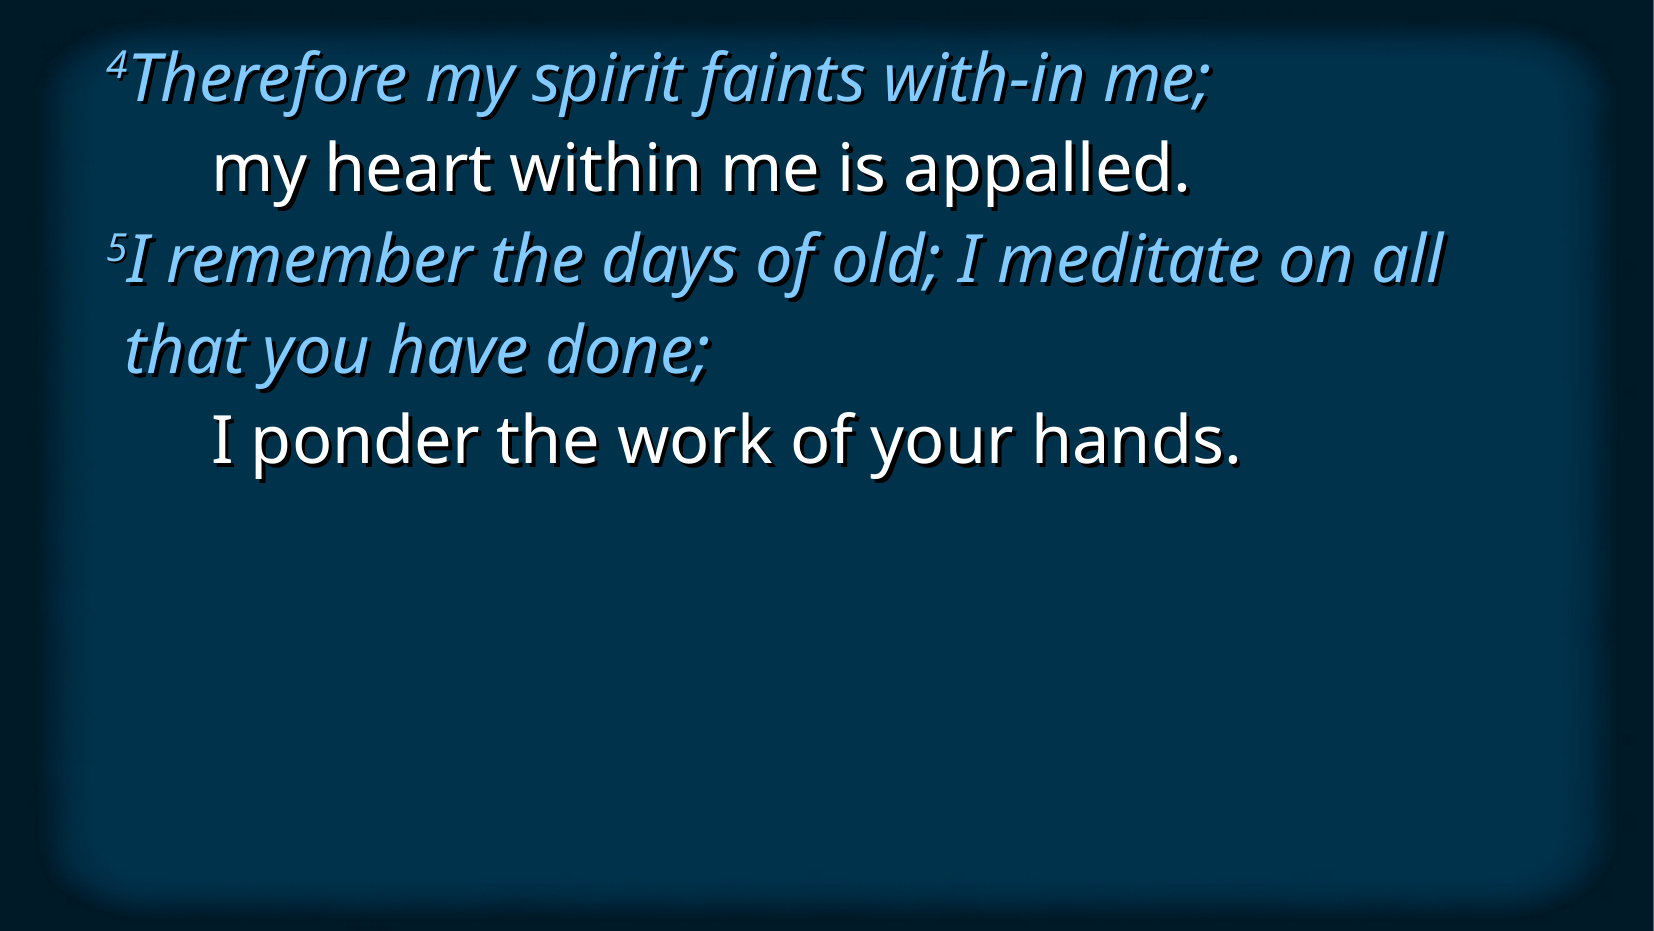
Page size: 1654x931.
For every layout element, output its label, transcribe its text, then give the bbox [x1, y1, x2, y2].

text_box 4Therefore my spirit faints with-in me; my heart within me is appalled. 5I remember the days of old; I meditate on all that you have done; I ponder the work of your hands. [91, 22, 1562, 481]
picture [0, 0, 1654, 931]
